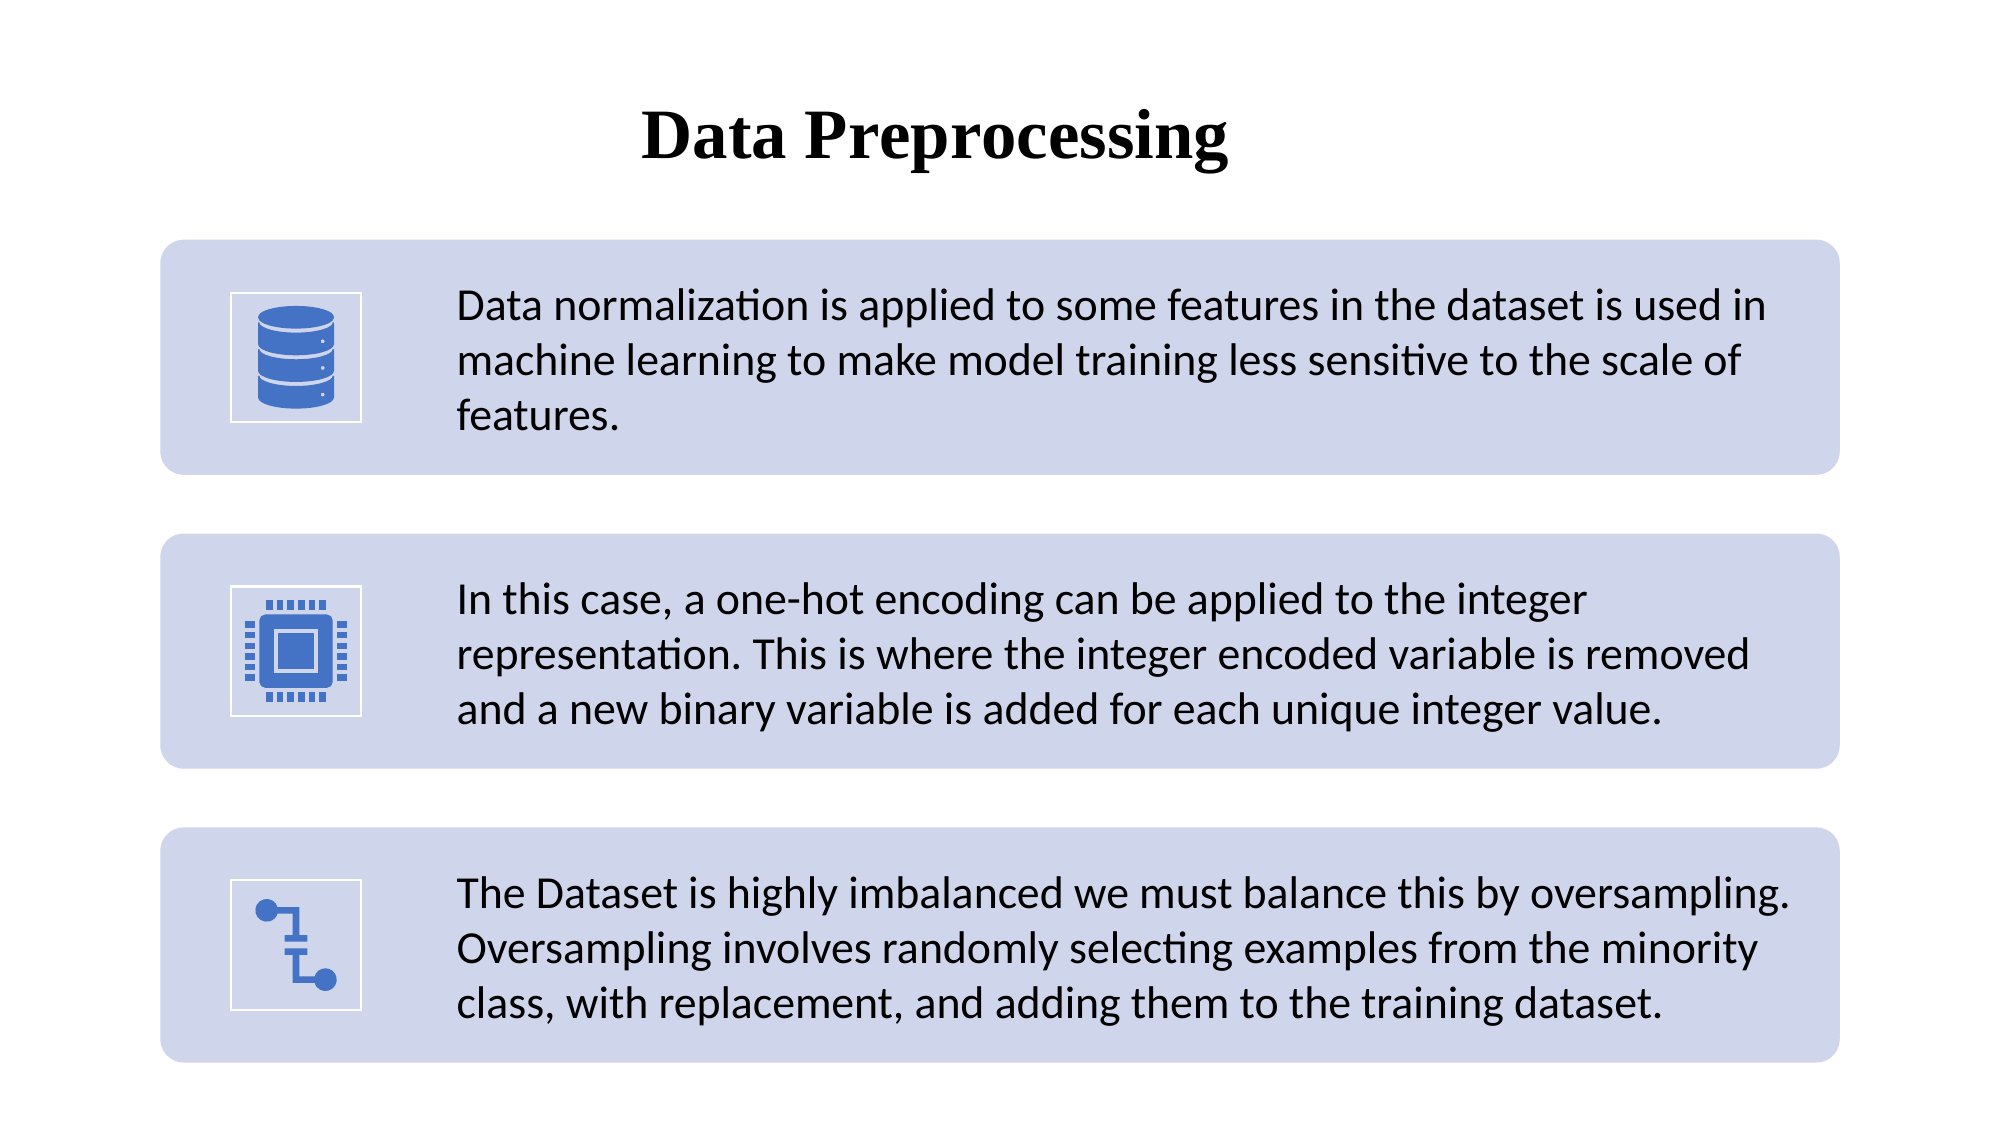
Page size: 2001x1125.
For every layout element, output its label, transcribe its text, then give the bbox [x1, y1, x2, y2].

text_box [160, 239, 431, 475]
text_box [160, 533, 431, 769]
text_box Data normalization is applied to some features in the dataset is used in machine learning to make model training less sensitive to the scale of features. [431, 239, 1840, 475]
text_box In this case, a one-hot encoding can be applied to the integer representation. This is where the integer encoded variable is removed and a new binary variable is added for each unique integer value. [431, 533, 1840, 769]
text_box [160, 827, 431, 1063]
text_box Data Preprocessing [626, 80, 1374, 182]
text_box The Dataset is highly imbalanced we must balance this by oversampling. Oversampling involves randomly selecting examples from the minority class, with replacement, and adding them to the training dataset. [431, 827, 1840, 1063]
